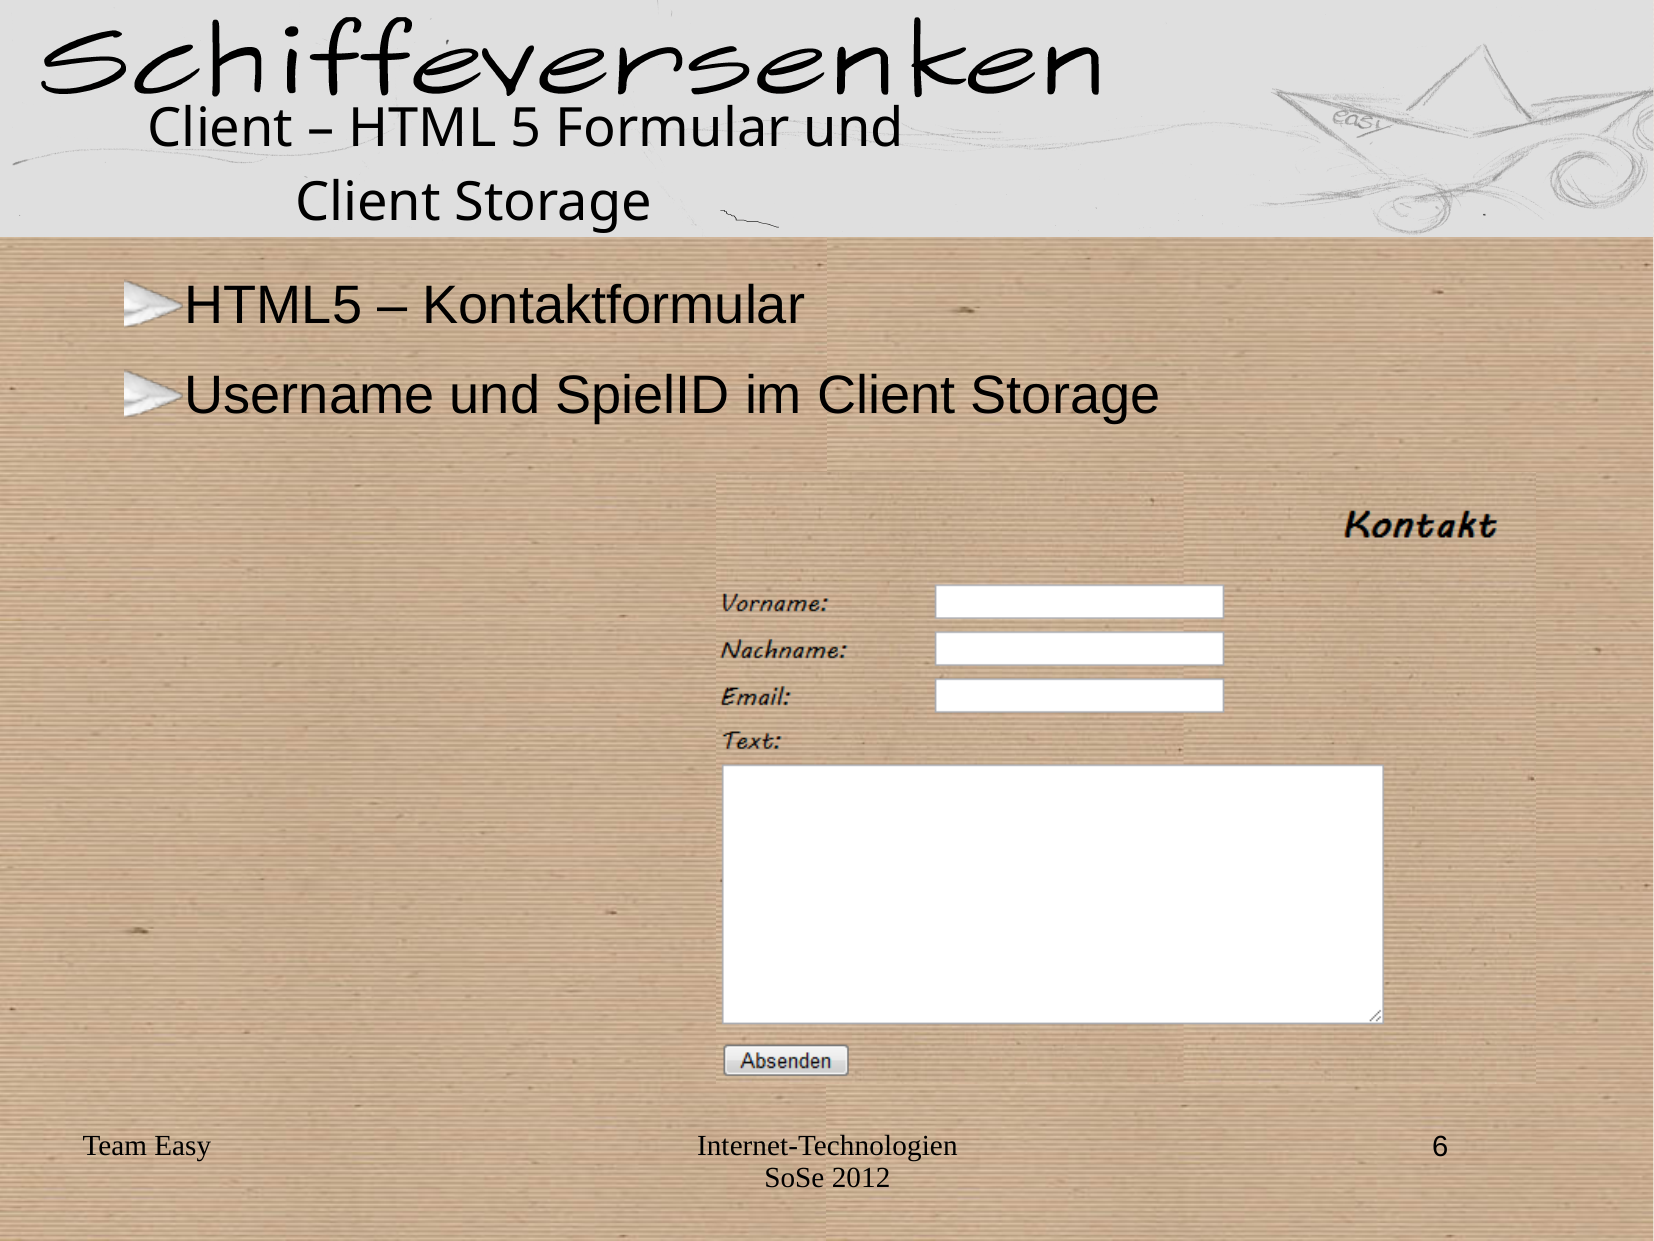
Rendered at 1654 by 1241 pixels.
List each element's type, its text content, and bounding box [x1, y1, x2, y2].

title Client – HTML 5 Formular und Client Storage [147, 59, 1123, 267]
list HTML5 – Kontaktformular Username und SpielID im Client Storage [106, 274, 1595, 1093]
picture [0, 0, 1654, 1241]
